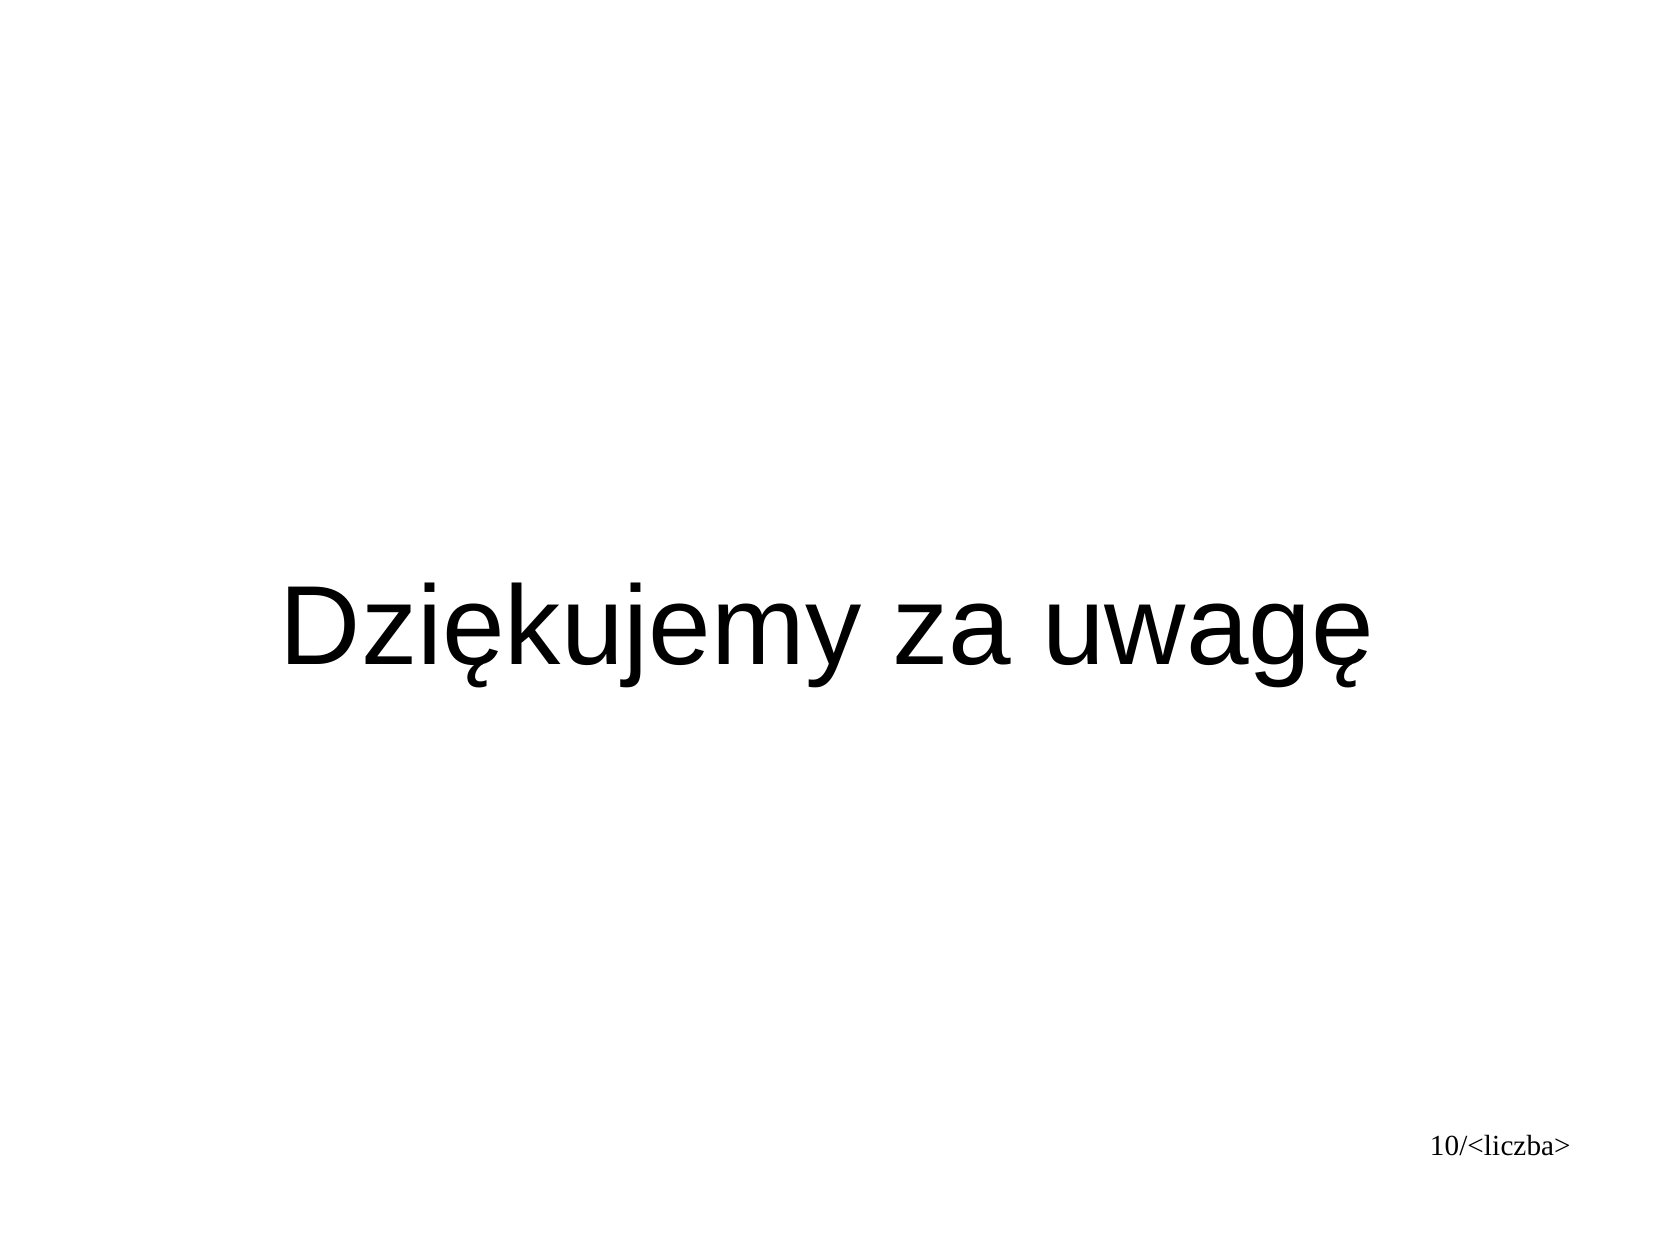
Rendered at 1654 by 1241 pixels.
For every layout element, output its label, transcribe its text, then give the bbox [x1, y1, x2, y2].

text_box Dziękujemy za uwagę [177, 555, 1477, 815]
